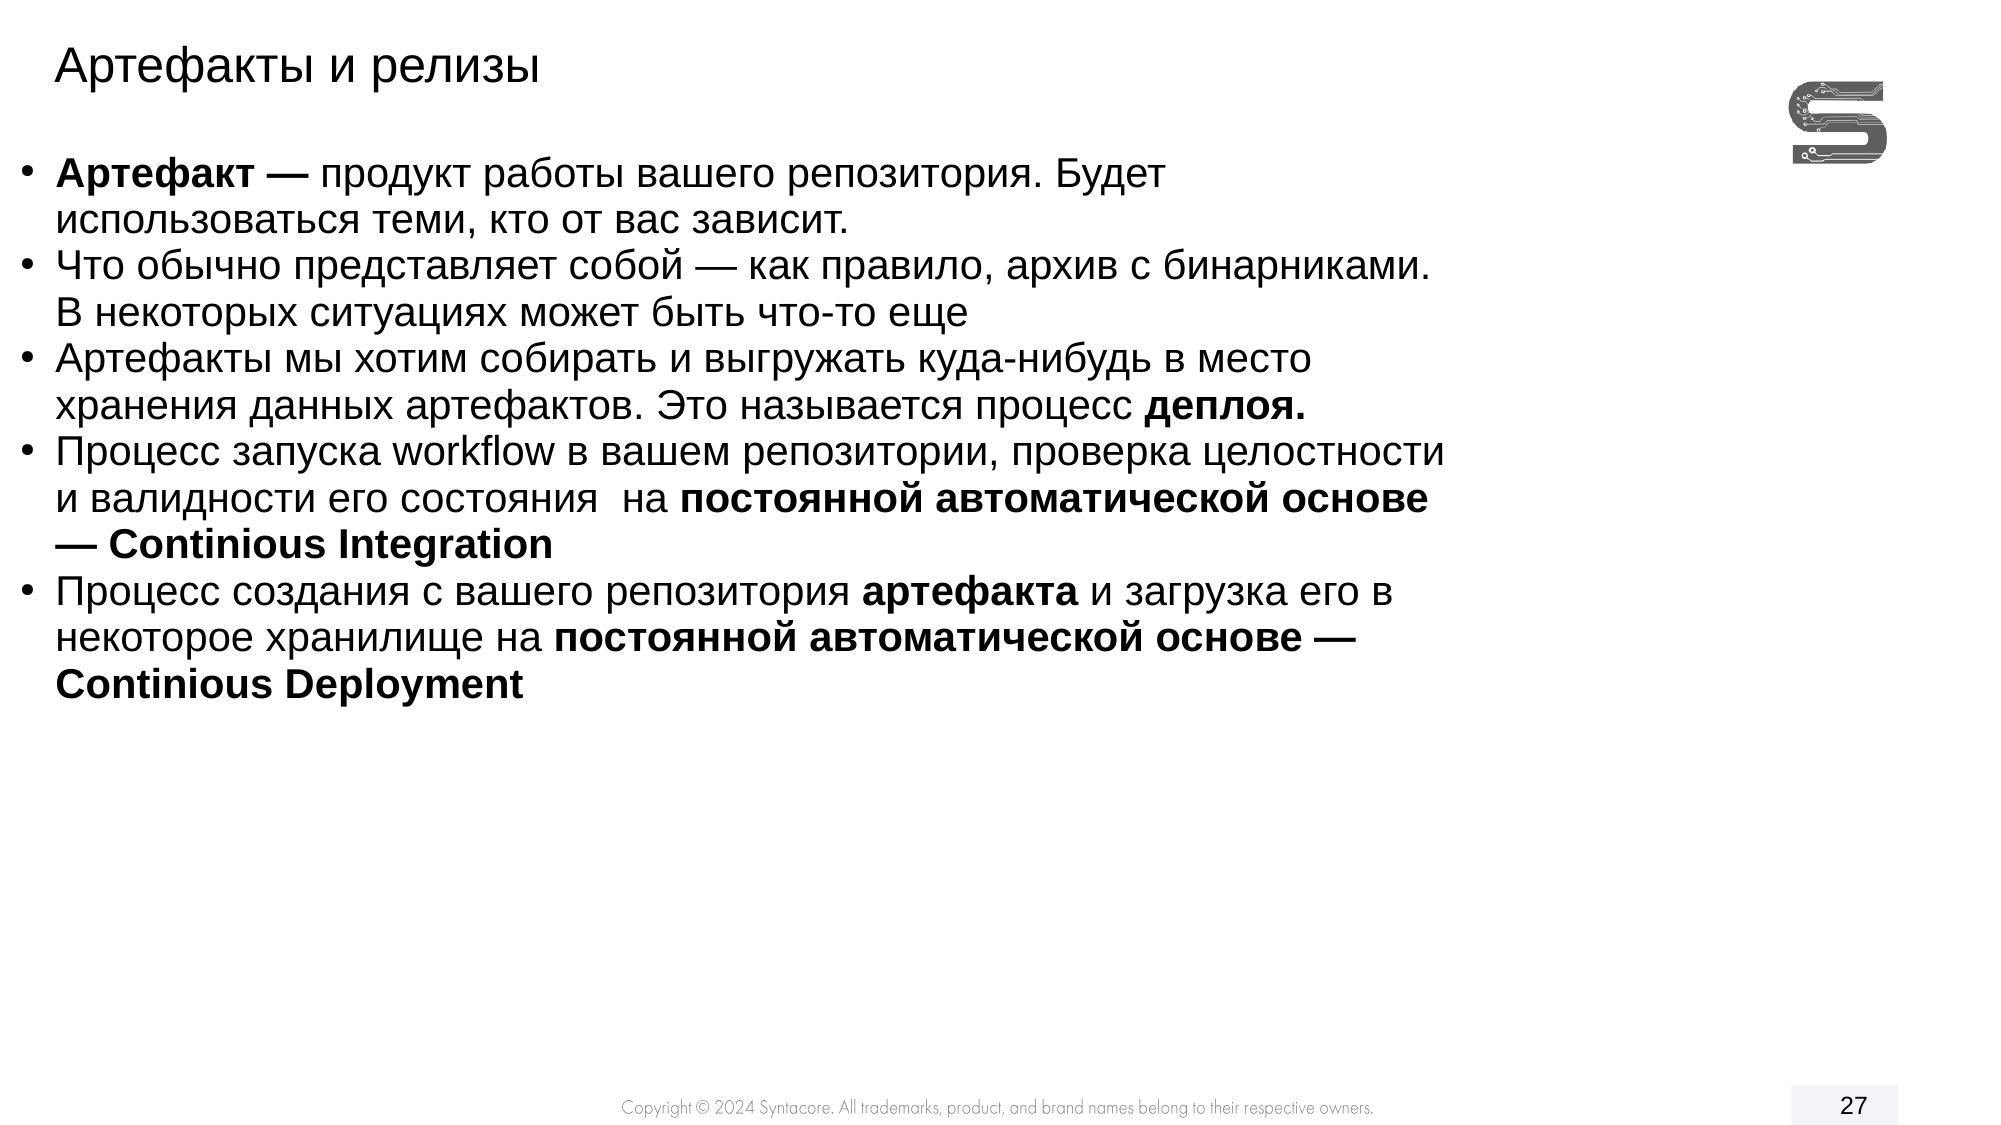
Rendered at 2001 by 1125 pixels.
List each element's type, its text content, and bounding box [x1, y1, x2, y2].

text_box Артефакт — продукт работы вашего репозитория. Будет использоваться теми, кто от вас зависит. Что обычно представляет собой — как правило, архив с бинарниками. В некоторых ситуациях может быть что-то еще Артефакты мы хотим собирать и выгружать куда-нибудь в место хранения данных артефактов. Это называется процесс деплоя. Процесс запуска workflow в вашем репозитории, проверка целостности и валидности его состояния на постоянной автоматической основе — Continious Integration Процесс создания с вашего репозитория артефакта и загрузка его в некоторое хранилище на постоянной автоматической основе — Continious Deployment [5, 141, 1477, 715]
text_box <number> [1825, 1084, 1969, 1125]
text_box Артефакты и релизы [0, 29, 857, 101]
picture [1788, 81, 1887, 164]
picture [621, 1094, 1381, 1119]
